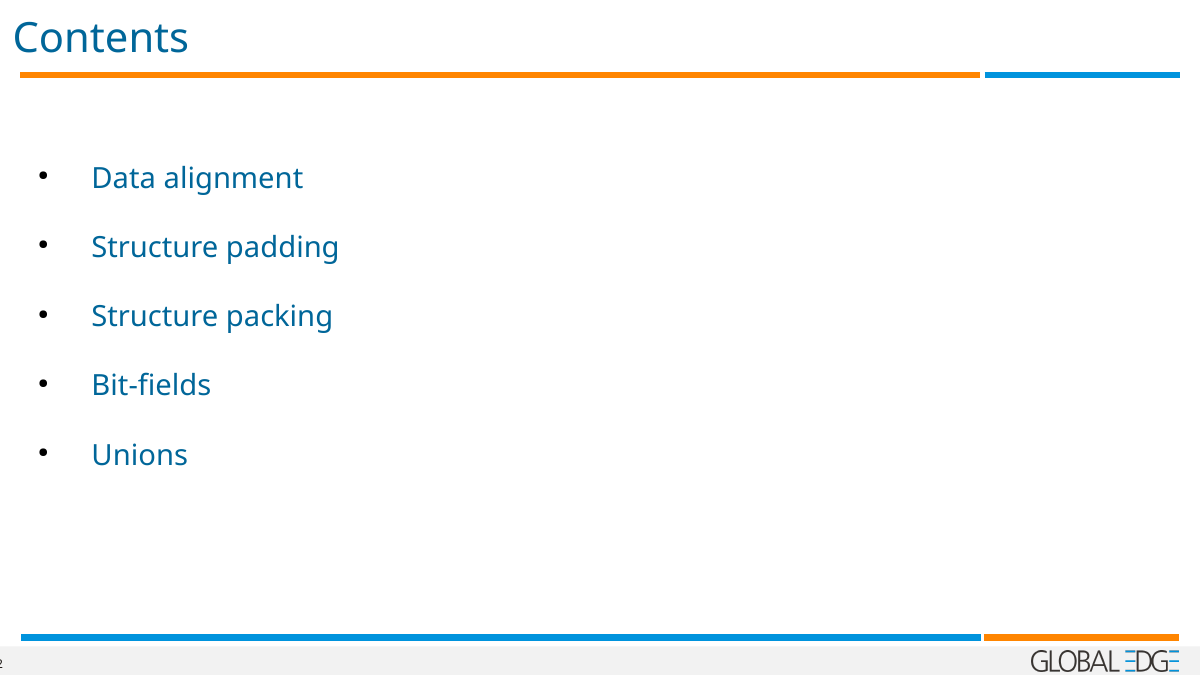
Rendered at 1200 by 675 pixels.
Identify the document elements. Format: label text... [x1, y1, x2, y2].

title Contents [12, 9, 1088, 63]
picture [1031, 650, 1179, 672]
list Data alignment Structure padding Structure packing Bit-fields Unions [20, 87, 1179, 628]
